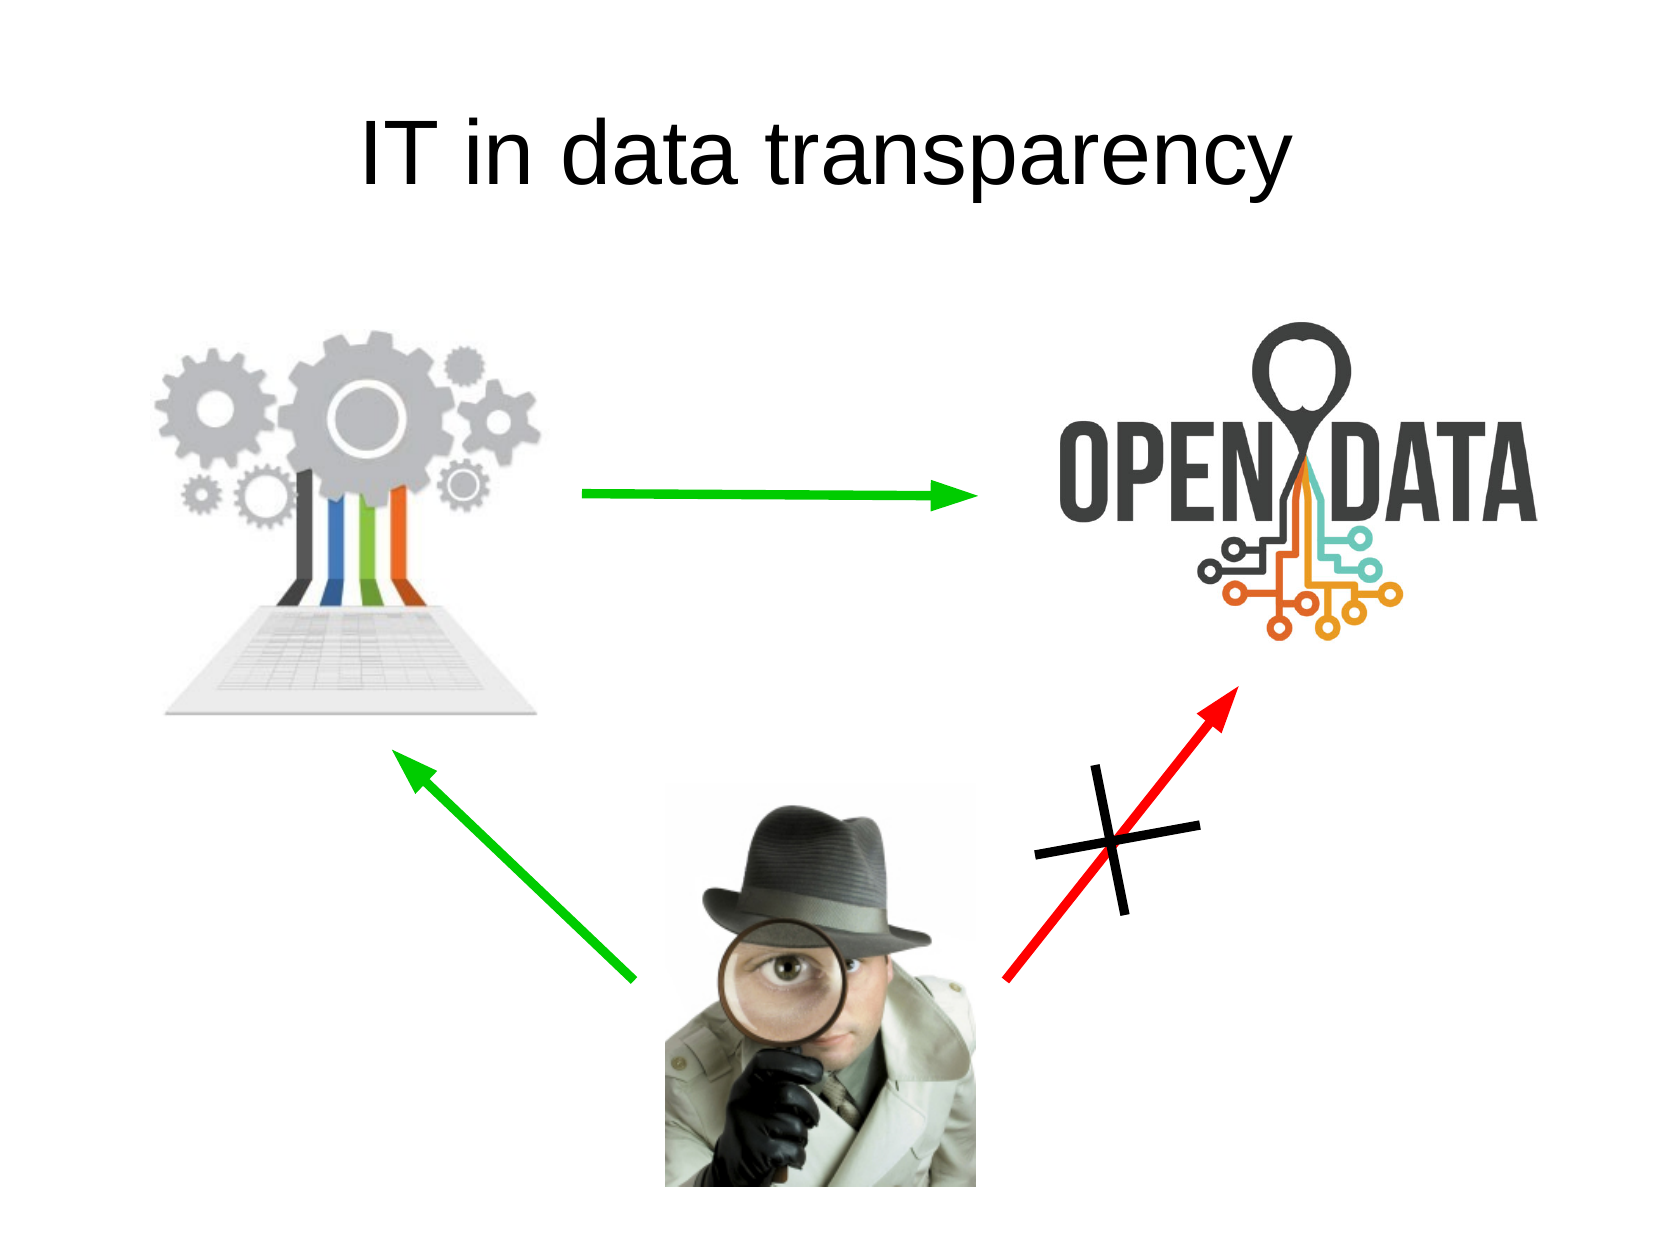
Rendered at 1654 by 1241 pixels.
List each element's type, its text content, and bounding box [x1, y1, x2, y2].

picture [665, 779, 976, 1187]
picture [150, 329, 564, 721]
title IT in data transparency [82, 49, 1571, 257]
list [82, 290, 1571, 1010]
picture [1009, 289, 1571, 661]
